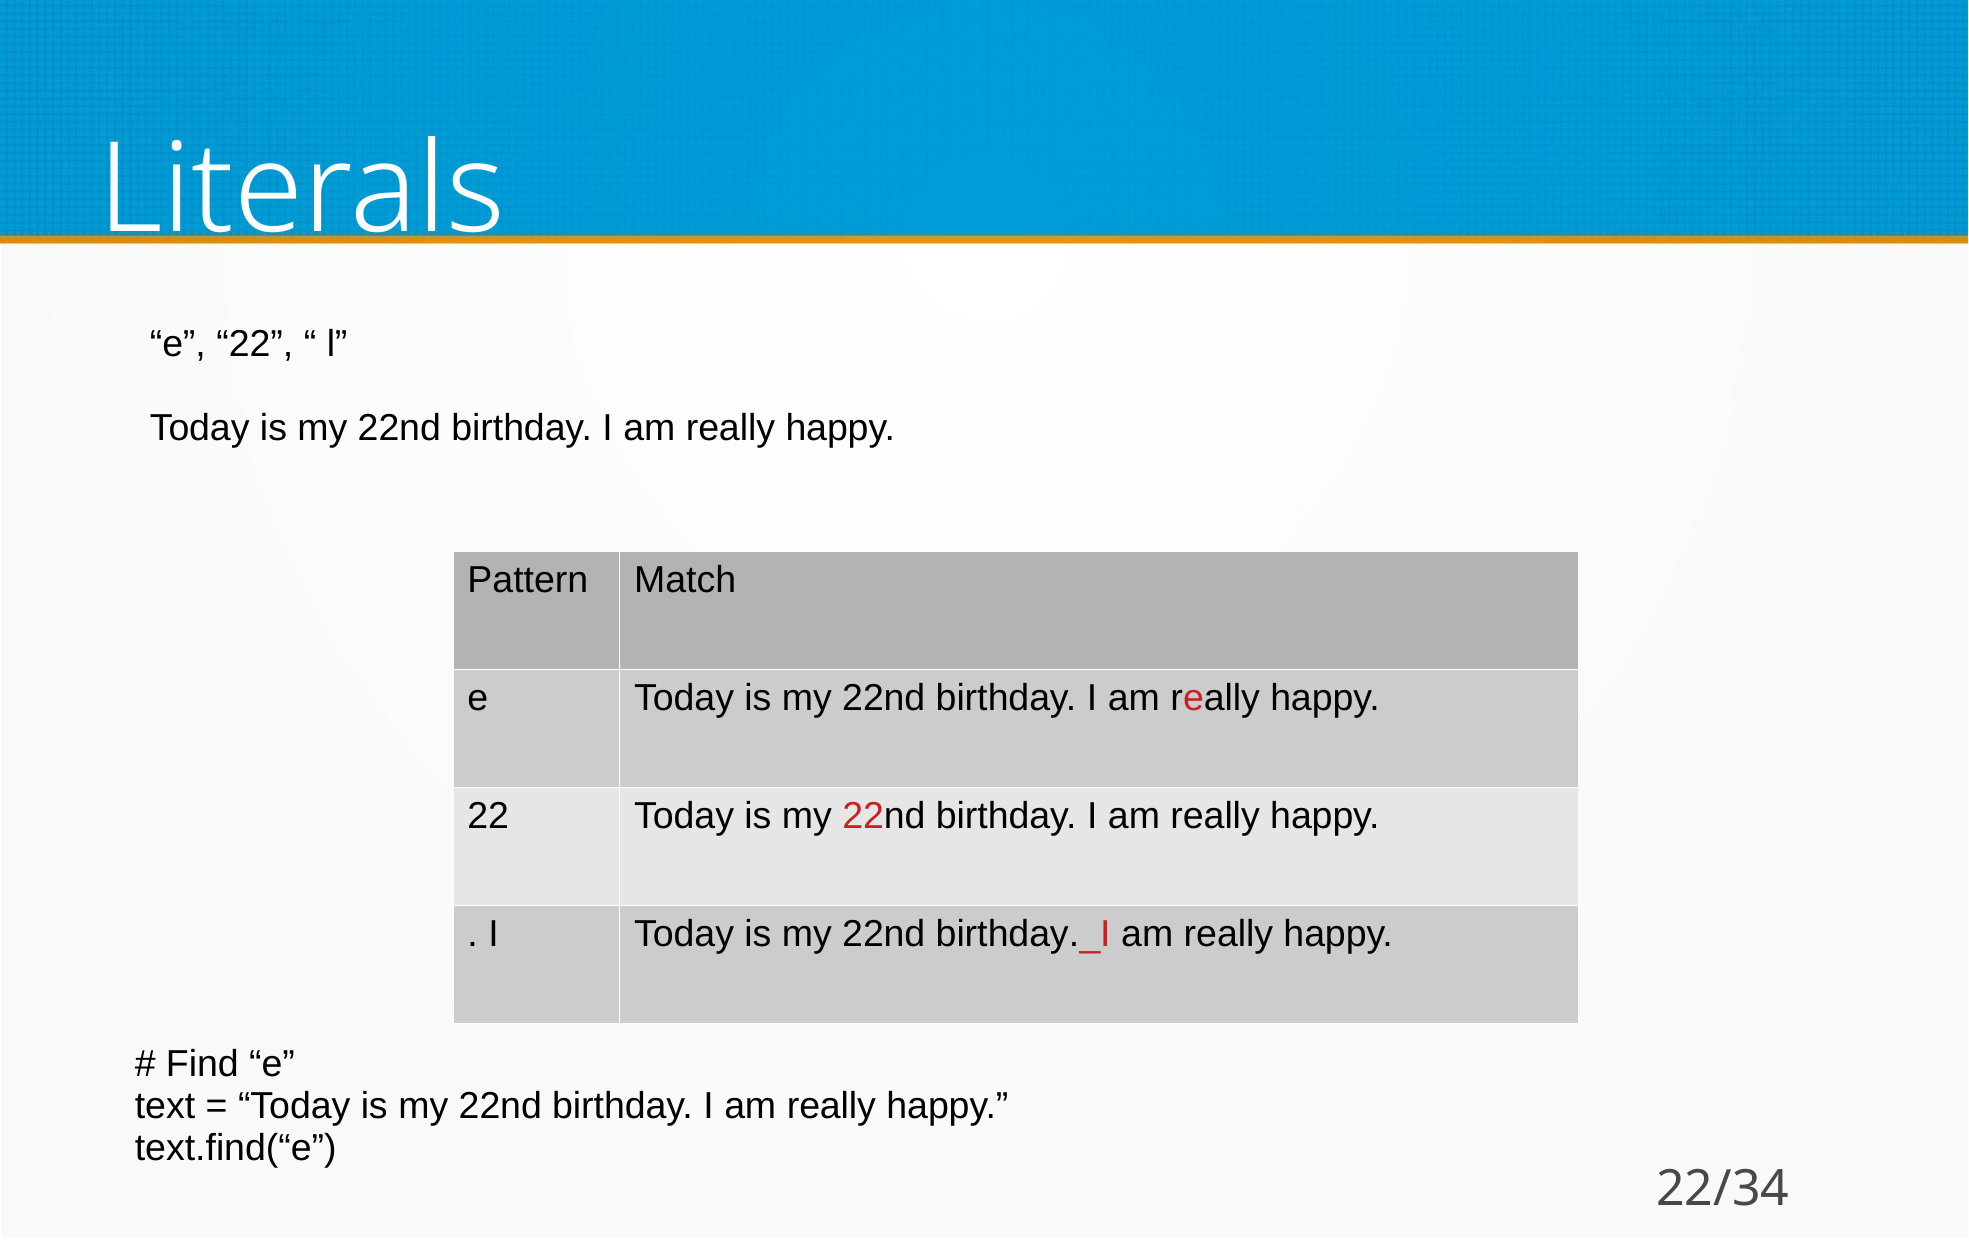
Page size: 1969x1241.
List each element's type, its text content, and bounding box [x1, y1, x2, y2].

table_cell . I [454, 906, 619, 1023]
text_box “e”, “22”, “ l” Today is my 22nd birthday. I am really happy. [135, 315, 961, 498]
table_cell e [454, 670, 619, 787]
picture [0, 233, 1969, 1241]
table_cell 22 [454, 788, 619, 905]
title Literals [98, 49, 1870, 257]
text_box # Find “e” text = “Today is my 22nd birthday. I am really happy.” text.find(“e”) [120, 1035, 1096, 1218]
table_cell Today is my 22nd birthday. I am really happy. [620, 788, 1578, 905]
table_cell Today is my 22nd birthday. I am really happy. [620, 670, 1578, 787]
table_cell Today is my 22nd birthday._I am really happy. [620, 906, 1578, 1023]
table_header Match [620, 552, 1578, 669]
table_header Pattern [454, 552, 619, 669]
